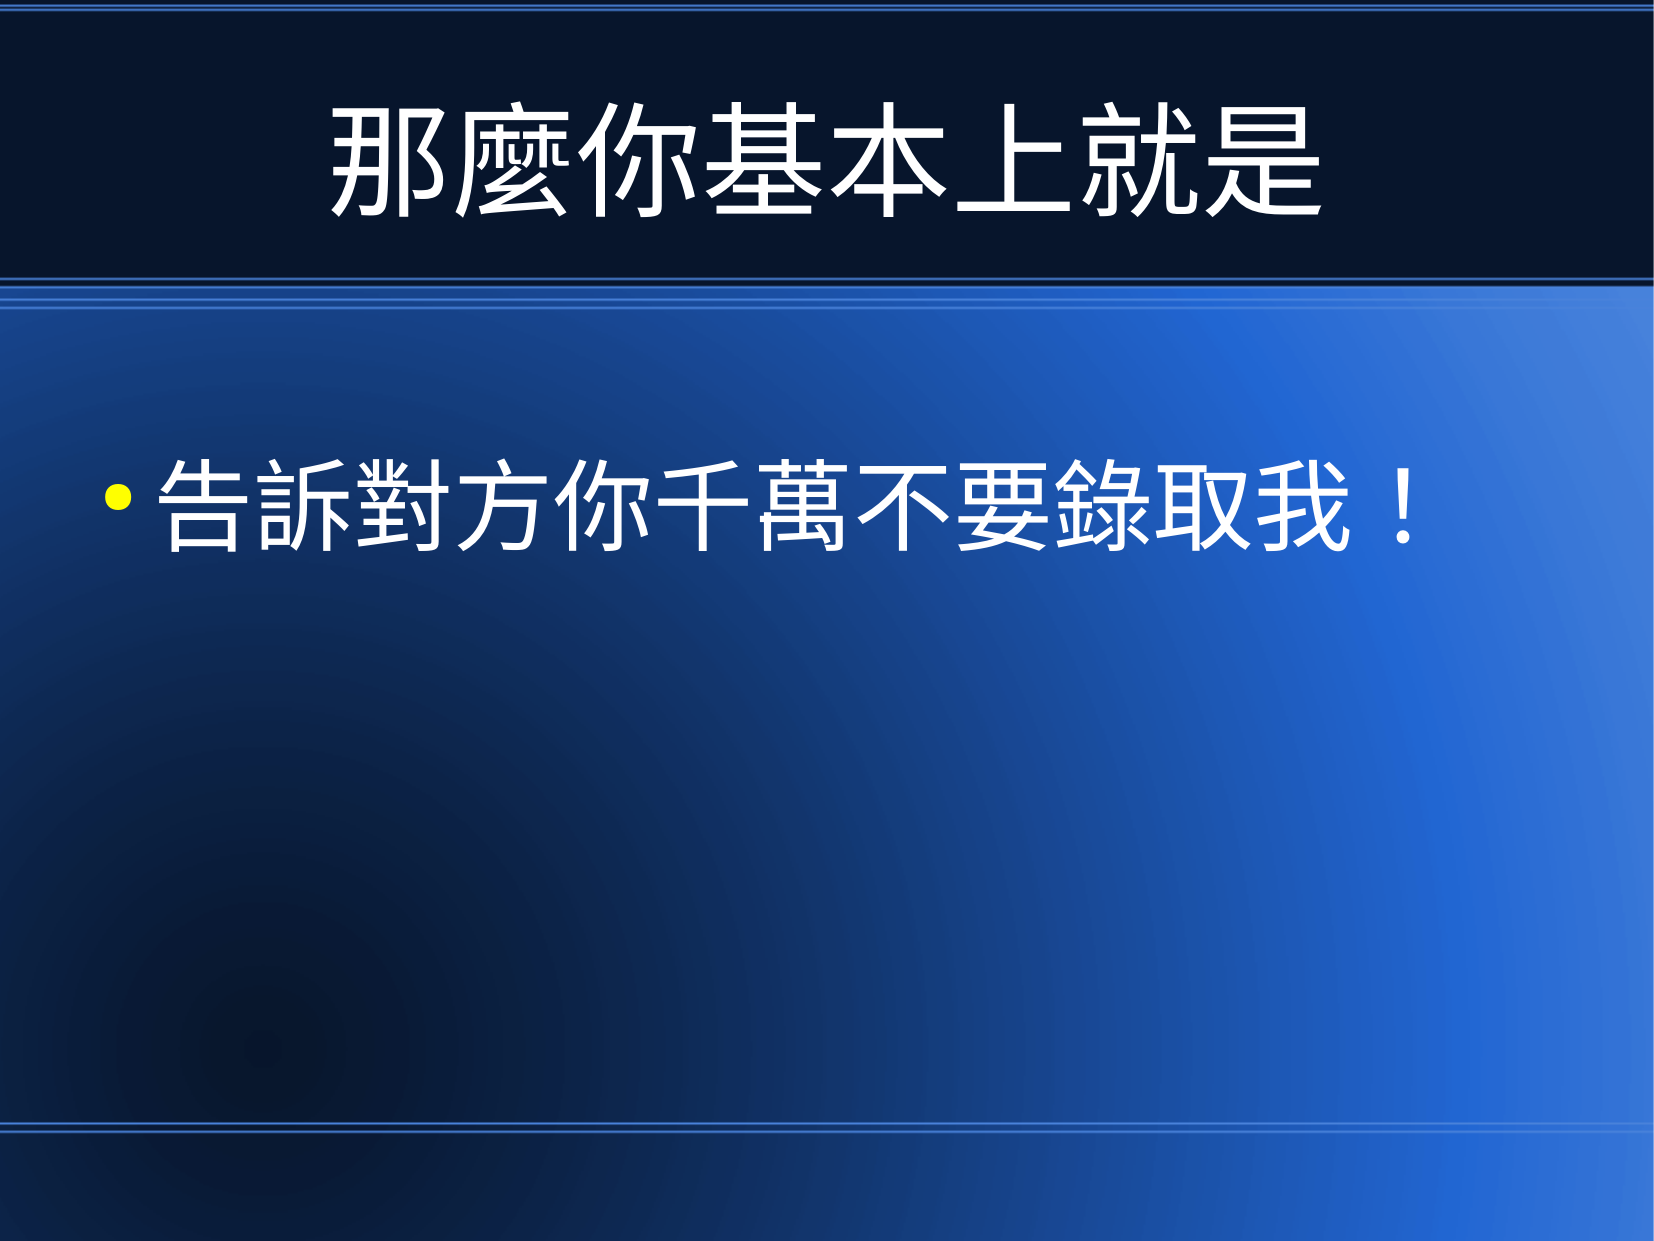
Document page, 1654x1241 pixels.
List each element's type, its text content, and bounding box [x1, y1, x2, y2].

list 告訴對方你千萬不要錄取我！ [82, 355, 1571, 1241]
picture [0, 0, 1654, 1241]
title 那麼你基本上就是 [82, 49, 1571, 257]
